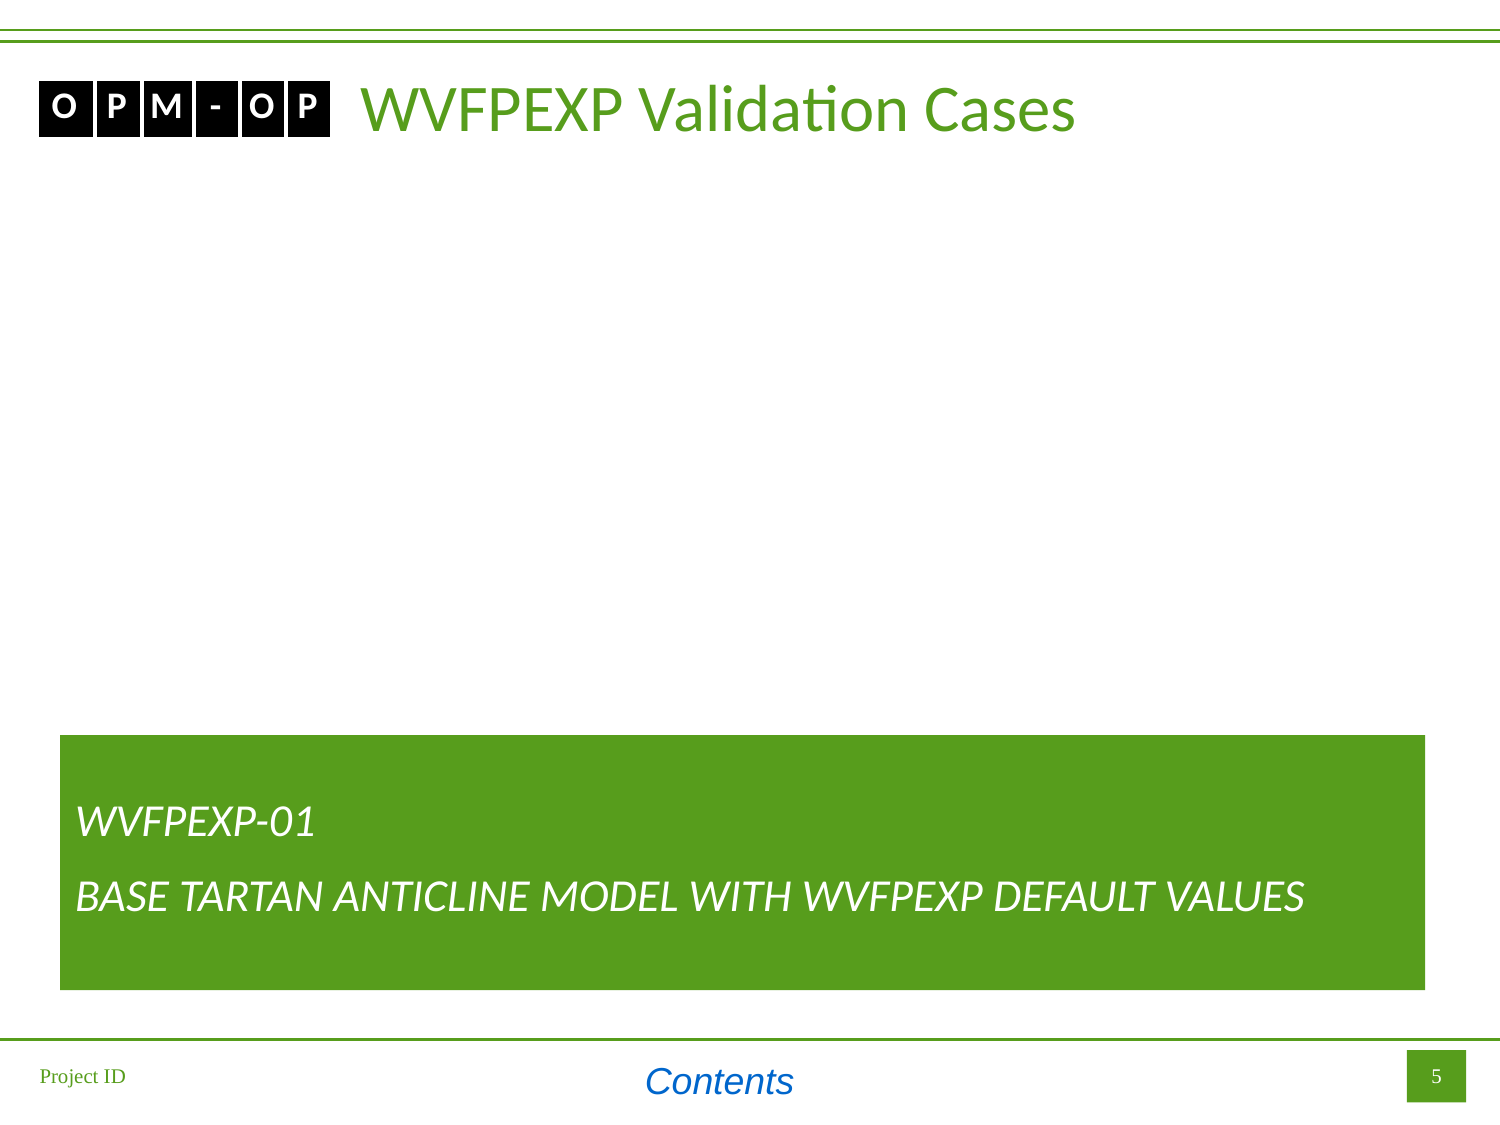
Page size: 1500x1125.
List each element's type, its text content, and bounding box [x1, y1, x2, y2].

list WVFPEXP-01 Base tartan anticline model with WVFPEXP default values [60, 735, 1426, 991]
title WVFPEXP Validation Cases [360, 77, 1425, 153]
